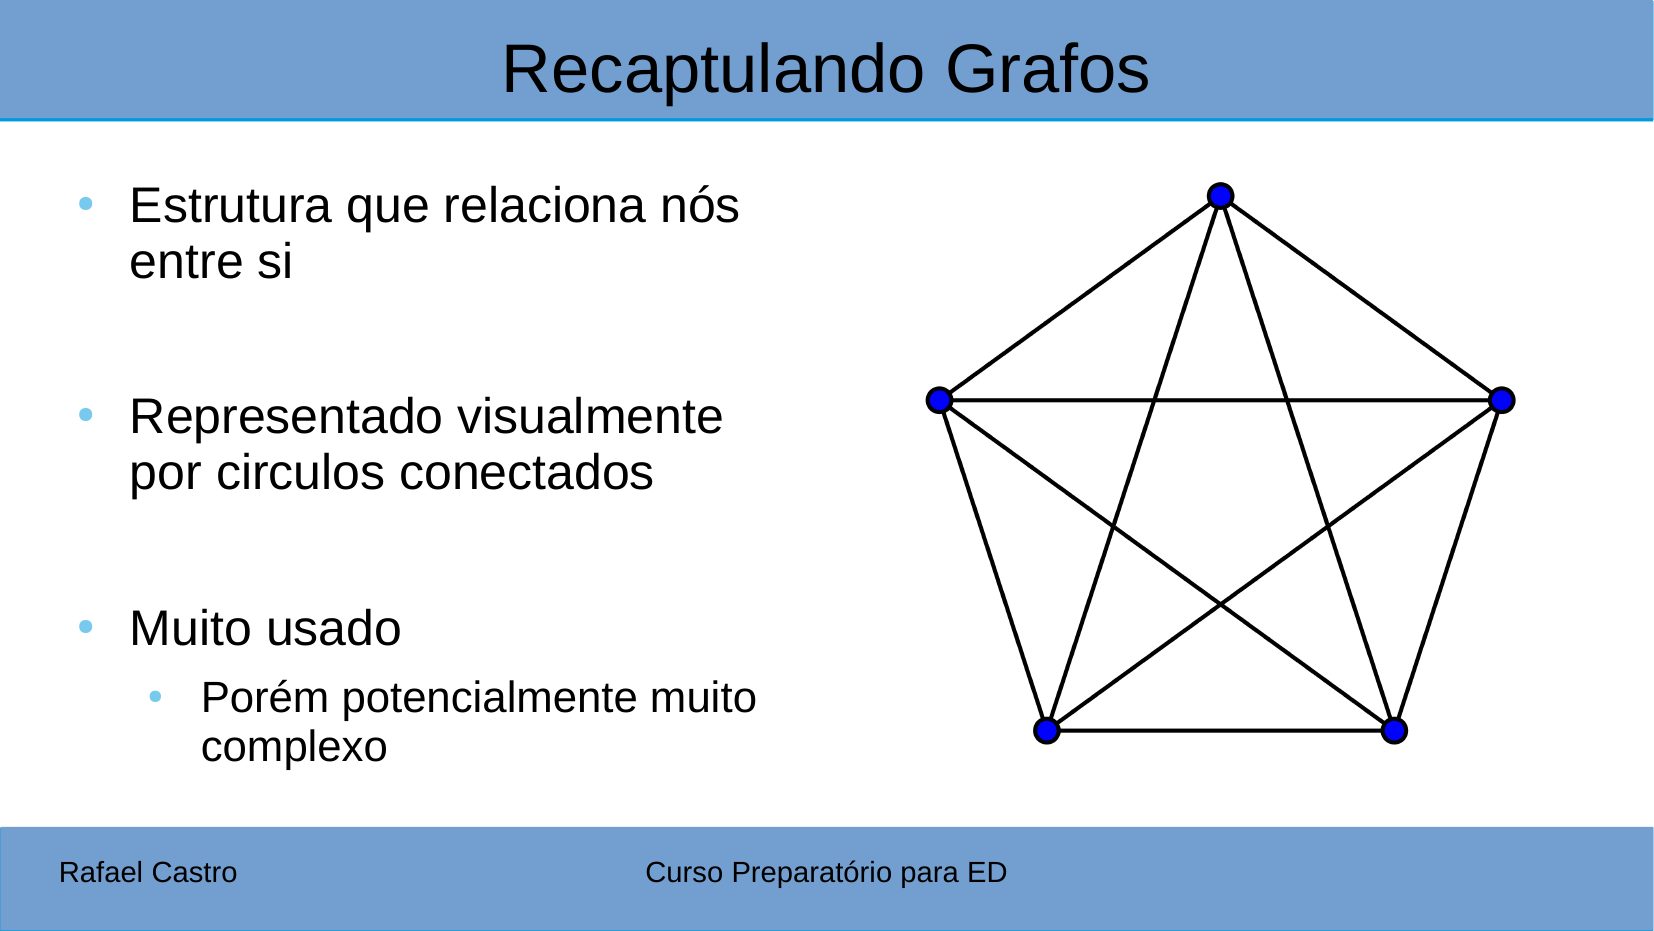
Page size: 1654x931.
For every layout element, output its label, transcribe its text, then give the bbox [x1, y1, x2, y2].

title Recaptulando Grafos [59, 29, 1595, 108]
picture [919, 177, 1522, 768]
list Estrutura que relaciona nós entre si Representado visualmente por circulos conectados Muito usado Porém potencialmente muito complexo [59, 177, 809, 768]
